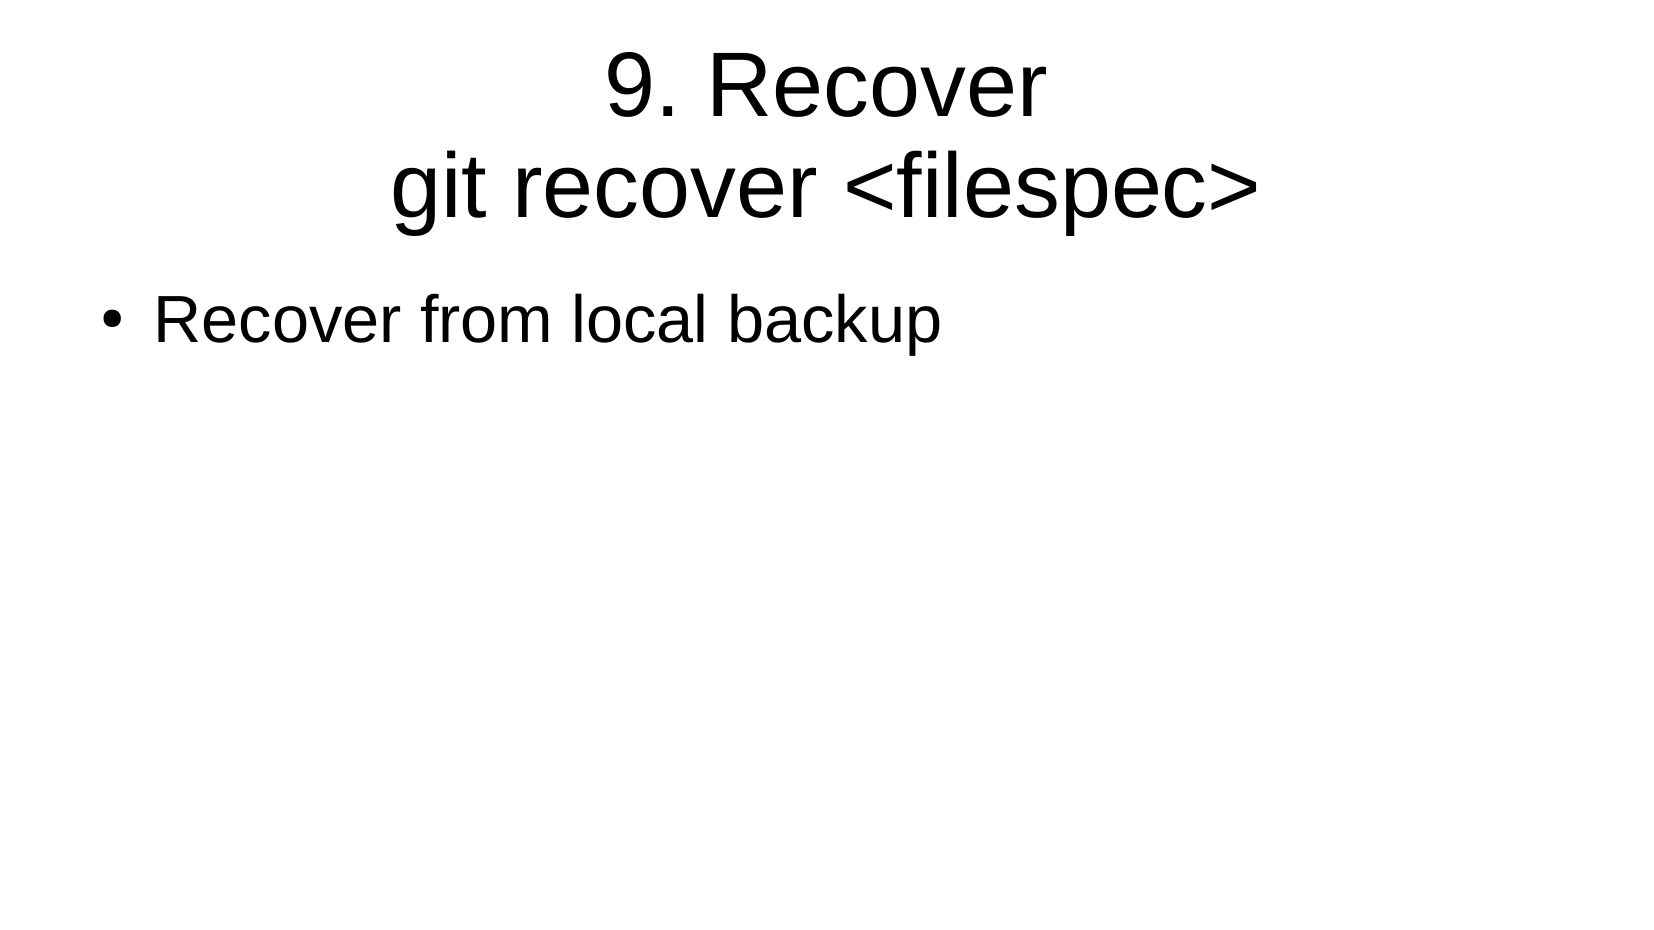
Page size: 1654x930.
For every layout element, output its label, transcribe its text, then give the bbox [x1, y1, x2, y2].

list Recover from local backup [82, 282, 1571, 699]
title git recover <filespec> [82, 107, 1571, 264]
title 9. Recover [82, 7, 1571, 107]
